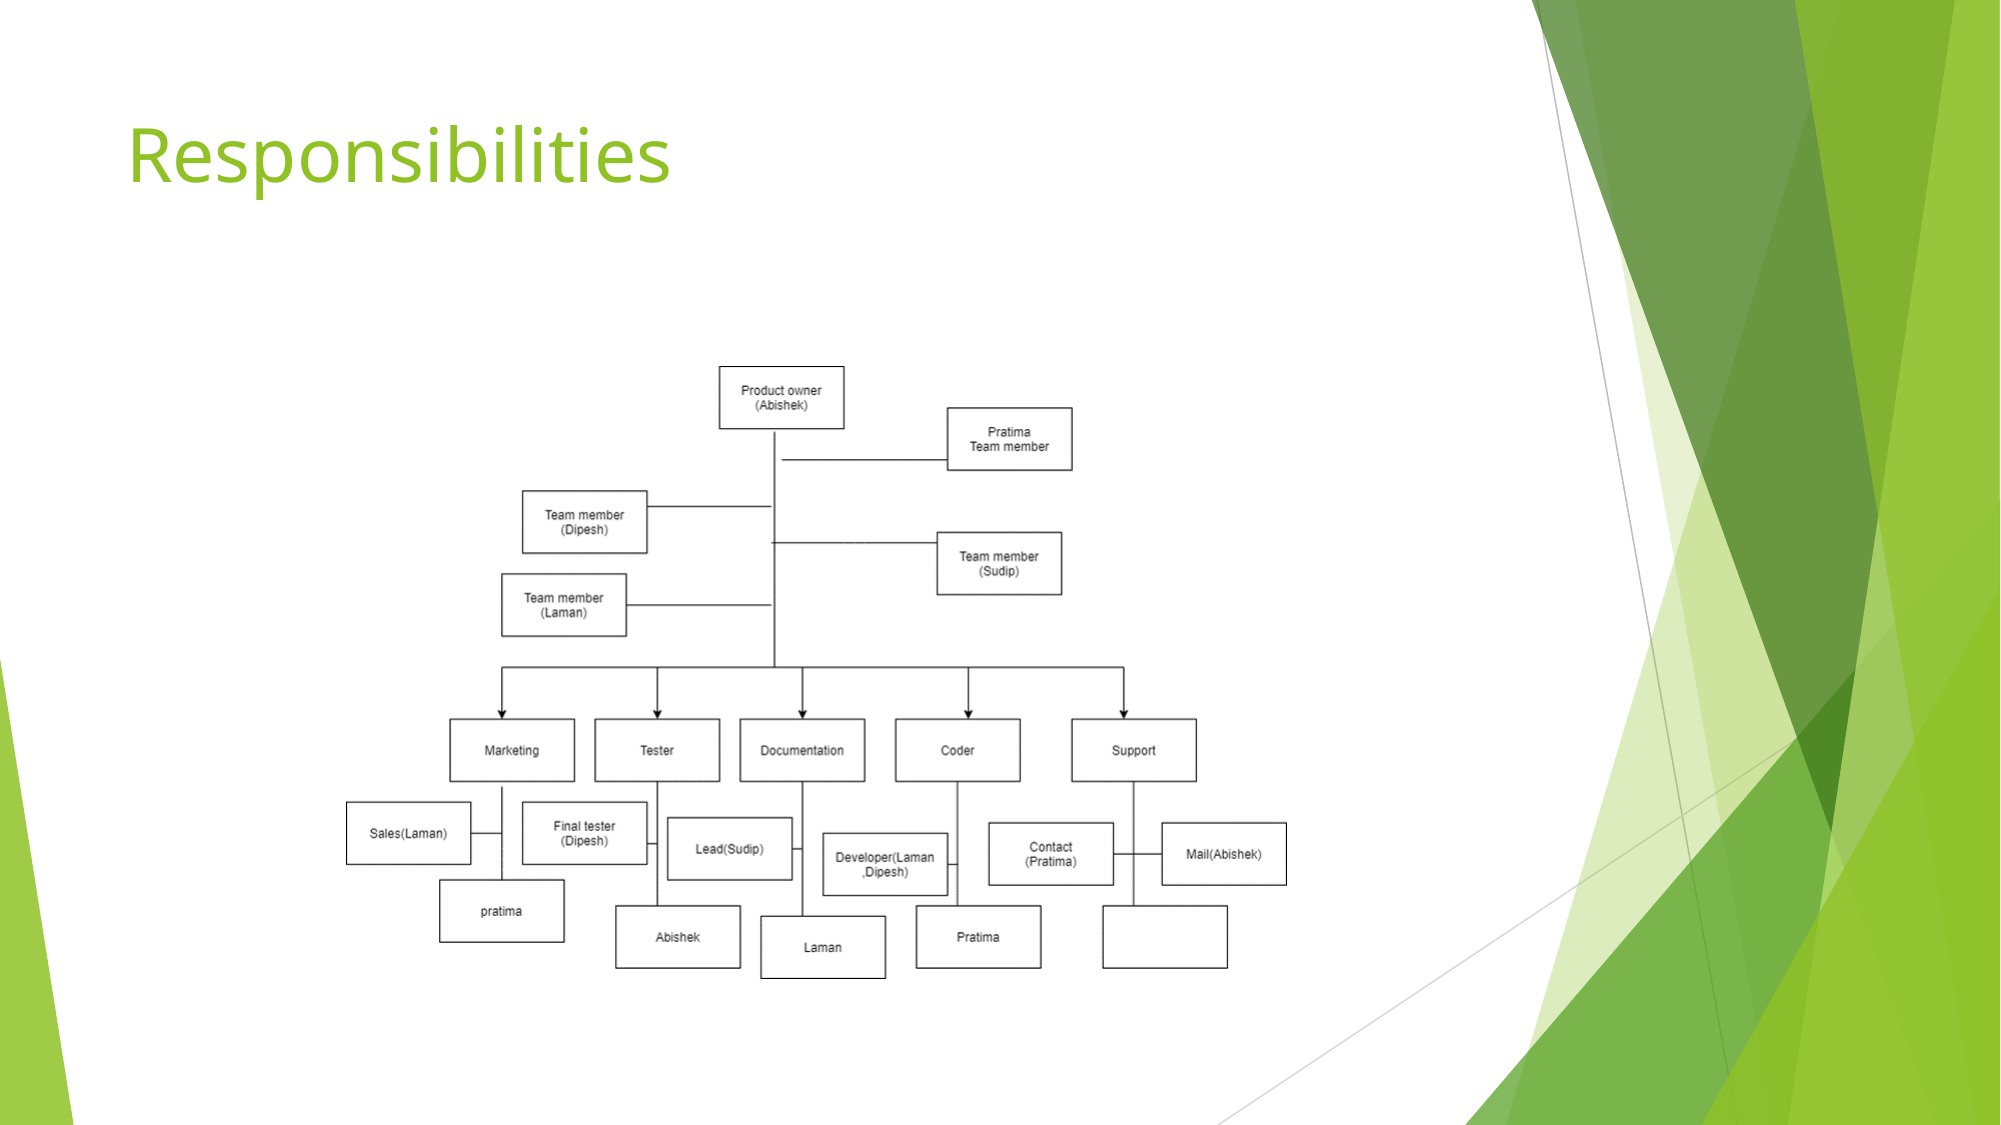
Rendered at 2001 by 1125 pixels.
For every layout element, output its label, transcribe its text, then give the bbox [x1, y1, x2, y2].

picture [346, 366, 1287, 979]
title Responsibilities [111, 99, 1522, 317]
